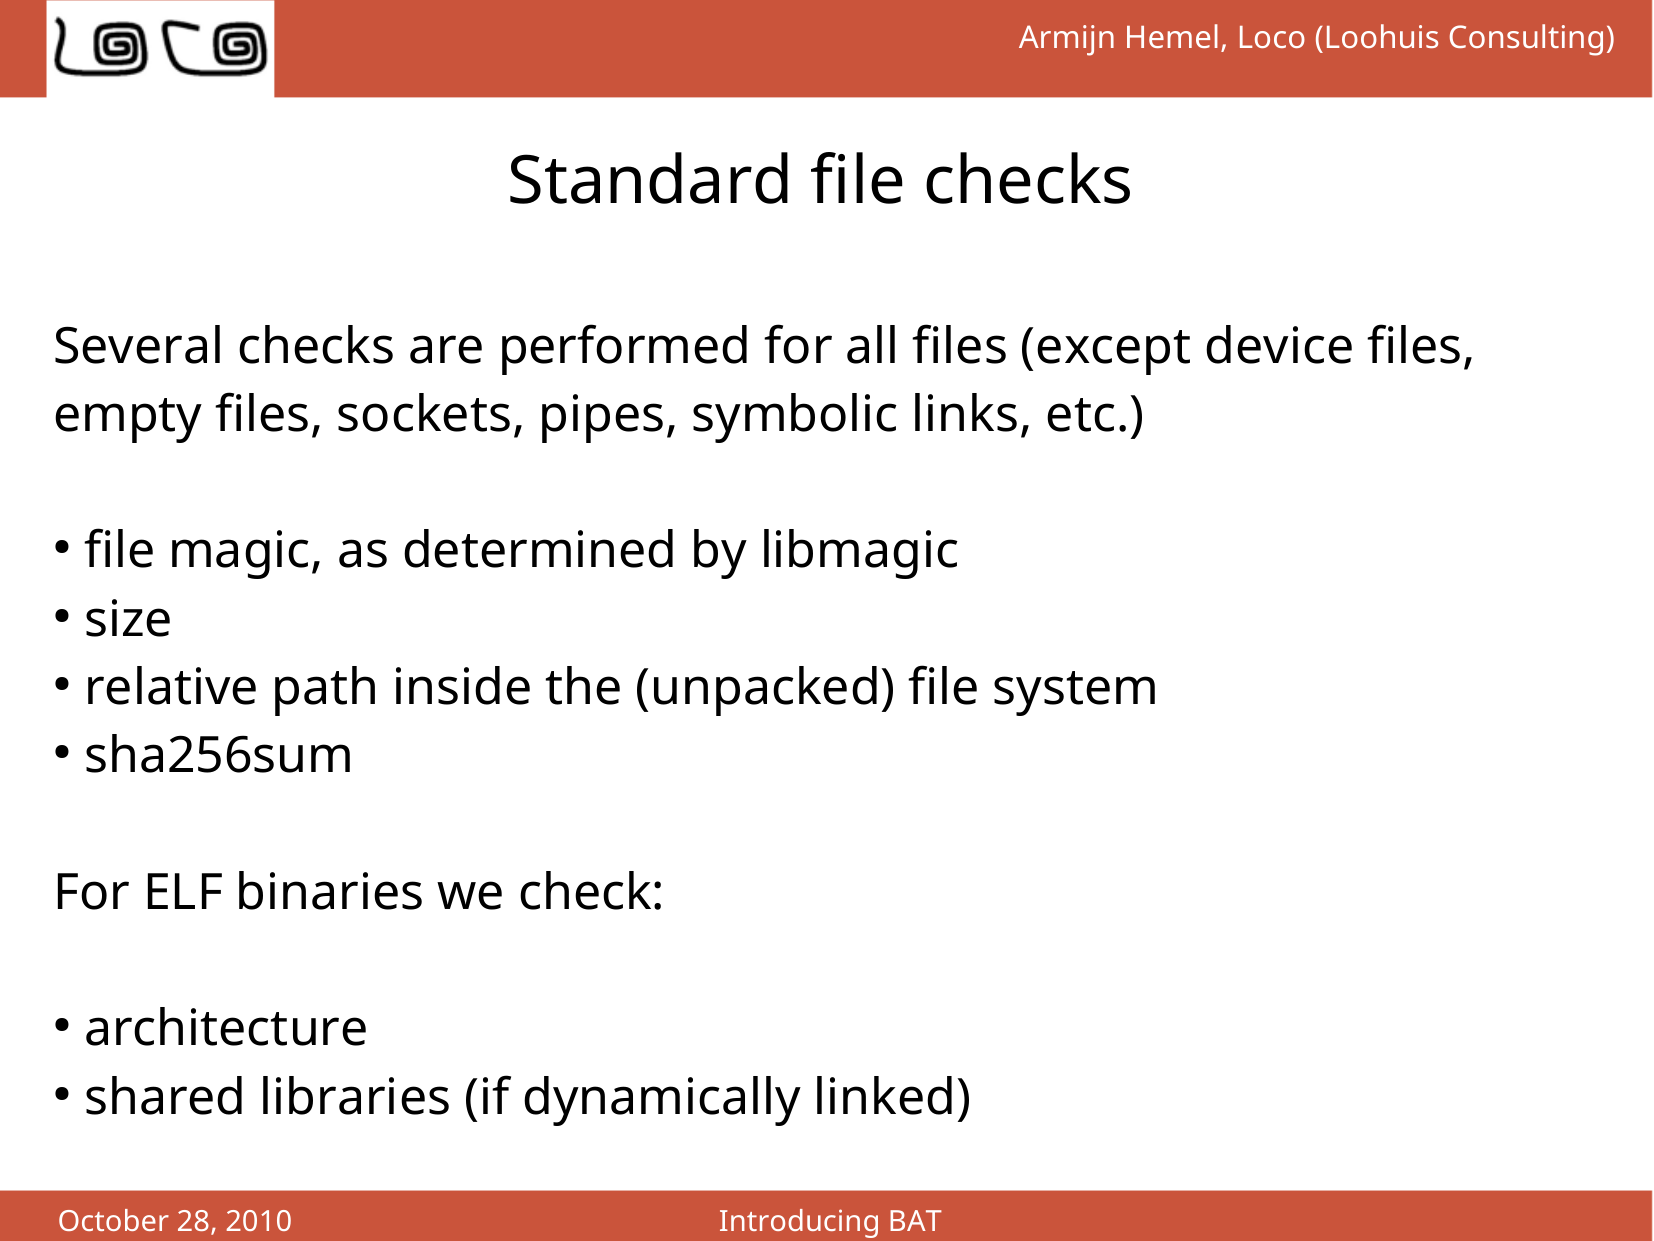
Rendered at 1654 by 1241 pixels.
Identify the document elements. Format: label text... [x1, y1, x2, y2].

title Standard file checks [47, 125, 1595, 229]
picture [0, 0, 1654, 1241]
subtitle Several checks are performed for all files (except device files, empty files, sockets, pipes, symbolic links, etc.) file magic, as determined by libmagic size relative path inside the (unpacked) file system sha256sum For ELF binaries we check: architecture shared libraries (if dynamically linked) [53, 265, 1595, 1173]
